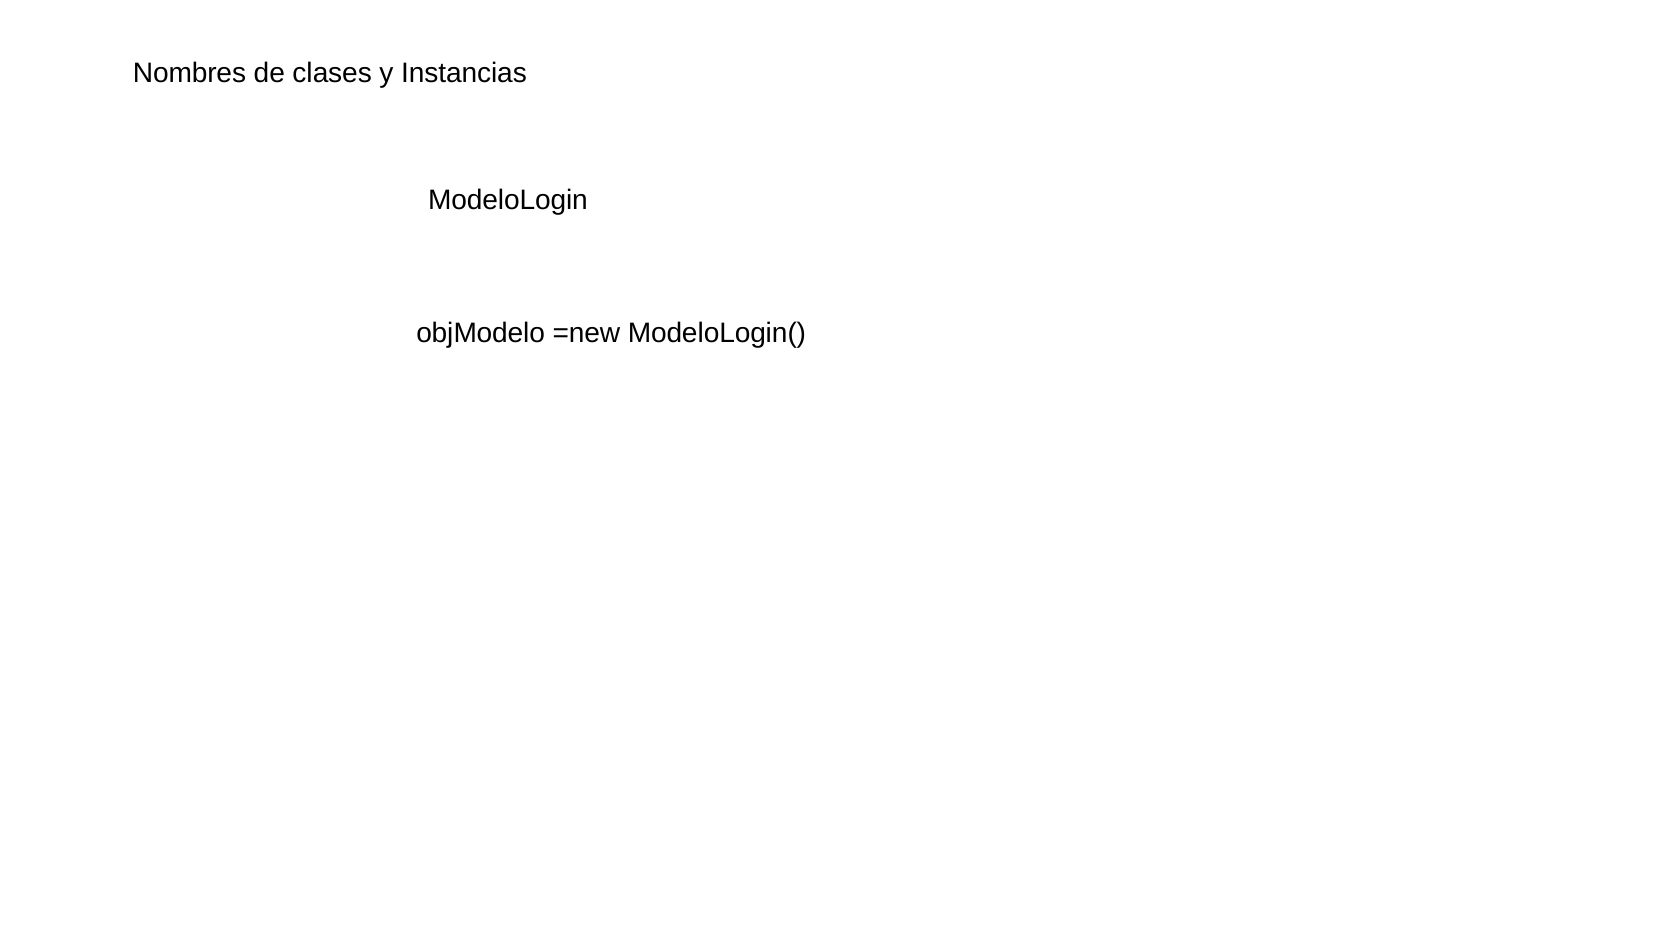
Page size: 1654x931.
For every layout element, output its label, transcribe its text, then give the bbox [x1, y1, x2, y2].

text_box objModelo =new ModeloLogin() [401, 310, 1193, 357]
text_box Nombres de clases y Instancias [118, 49, 1087, 125]
text_box ModeloLogin [413, 177, 827, 252]
